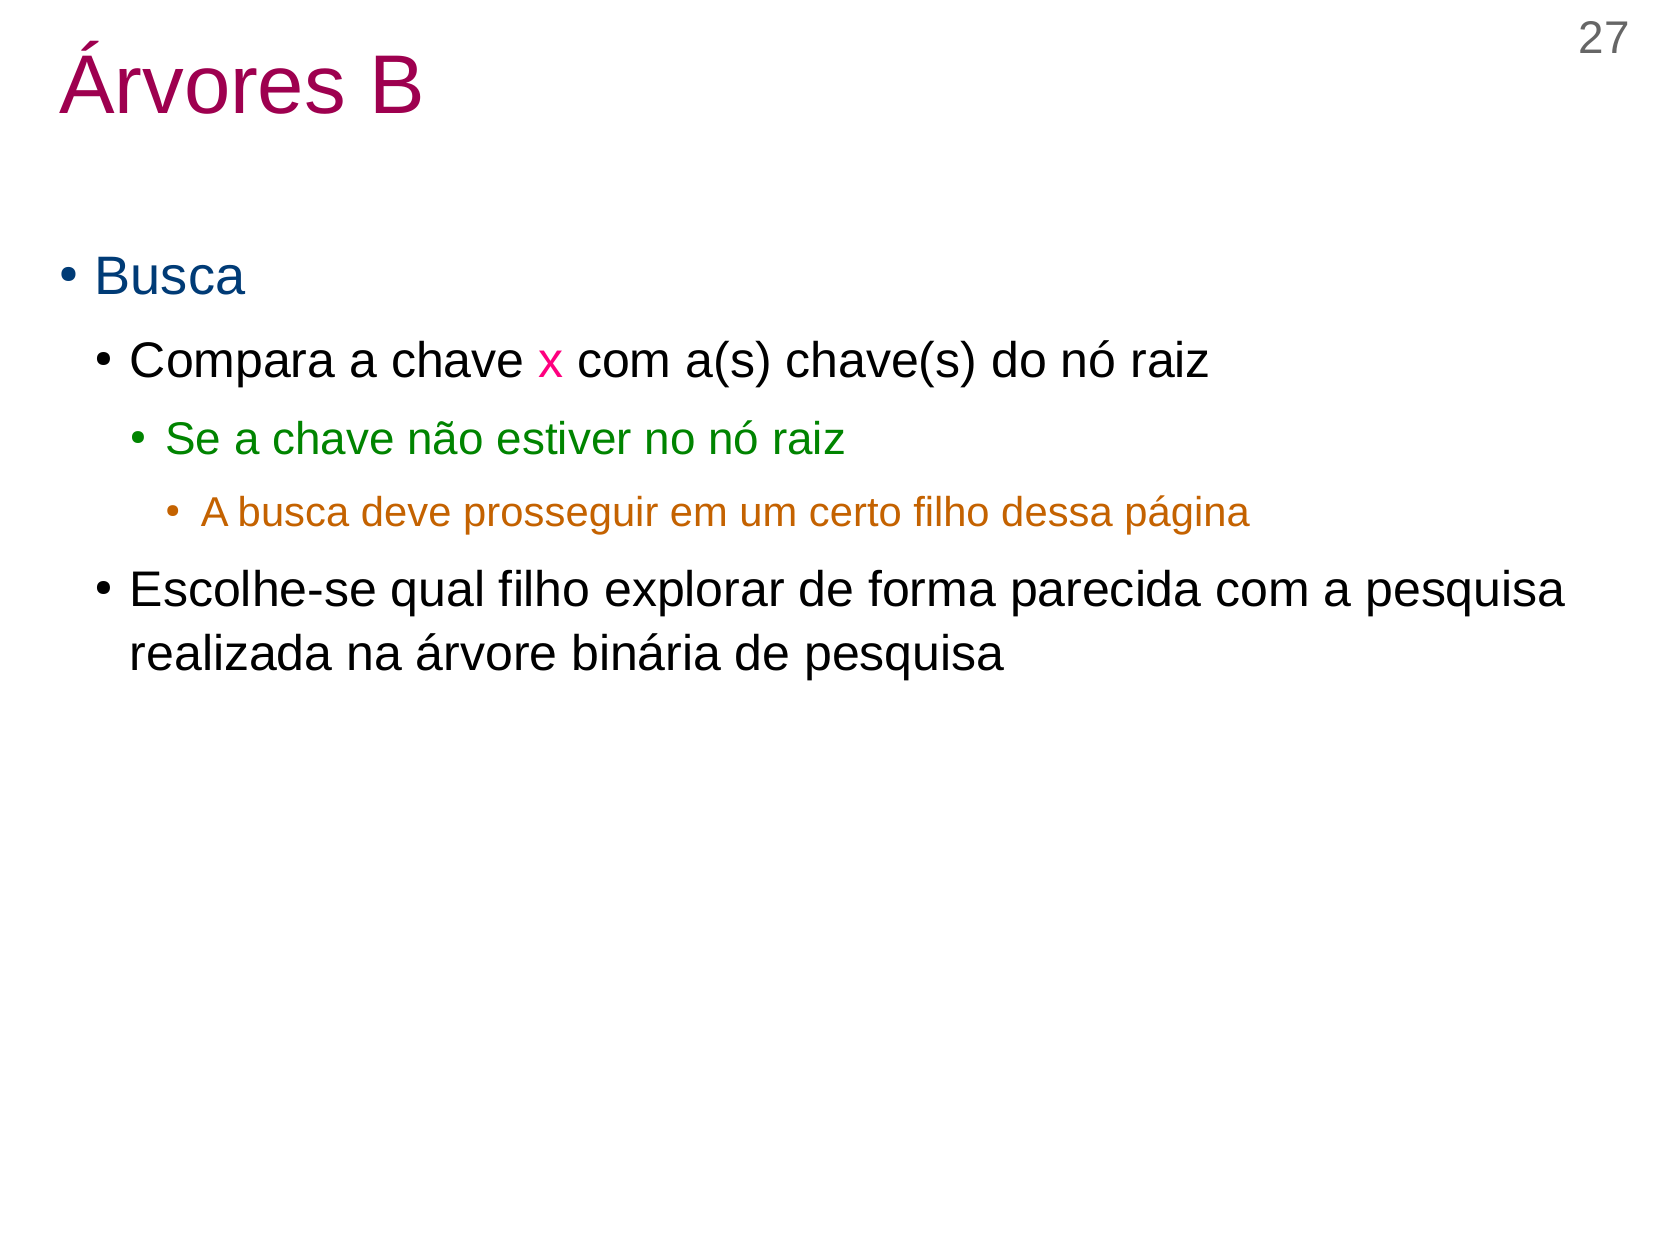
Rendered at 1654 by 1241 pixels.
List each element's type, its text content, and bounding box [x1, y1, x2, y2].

title Árvores B [59, 29, 1595, 148]
list Busca Compara a chave x com a(s) chave(s) do nó raiz Se a chave não estiver no nó raiz A busca deve prosseguir em um certo filho dessa página Escolhe-se qual filho explorar de forma parecida com a pesquisa realizada na árvore binária de pesquisa [59, 236, 1595, 1211]
